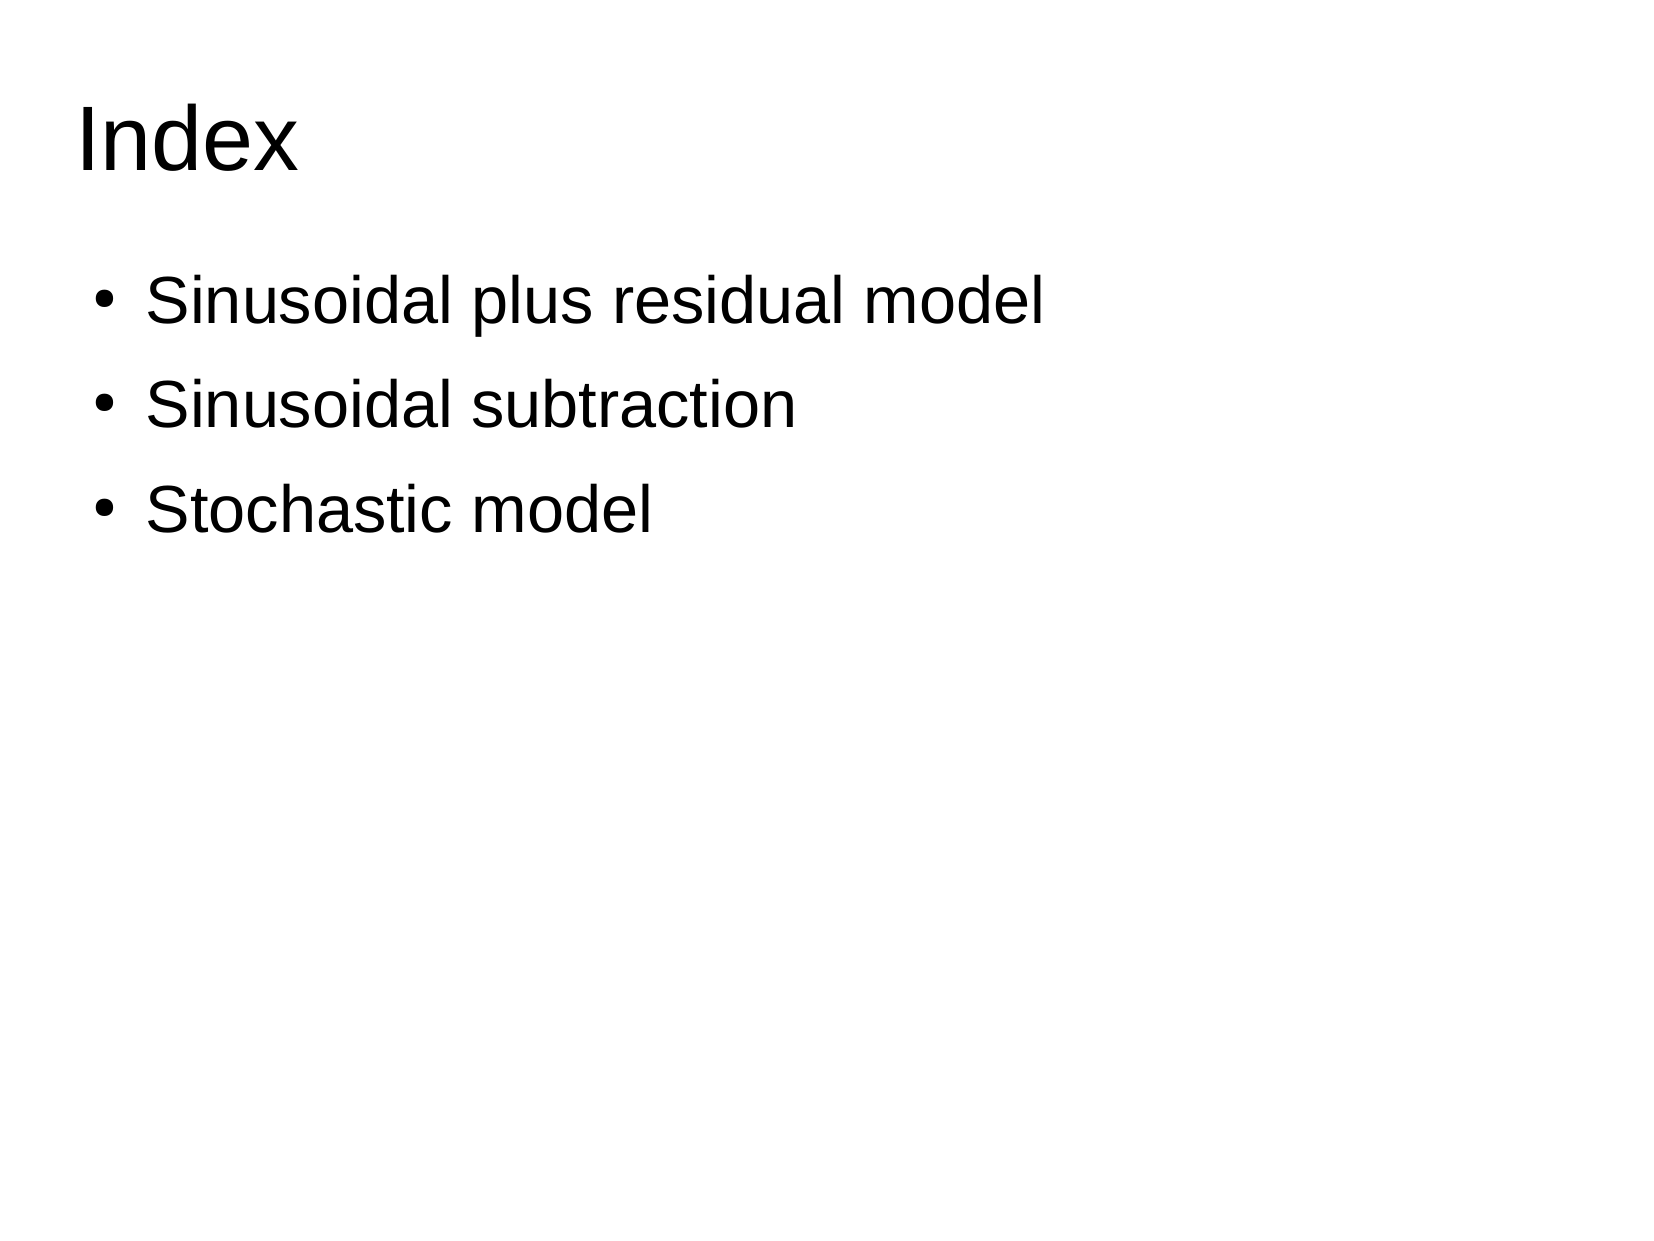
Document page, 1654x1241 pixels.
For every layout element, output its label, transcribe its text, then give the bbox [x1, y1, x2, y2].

title Index [75, 44, 1425, 233]
list Sinusoidal plus residual model Sinusoidal subtraction Stochastic model [75, 263, 1425, 916]
